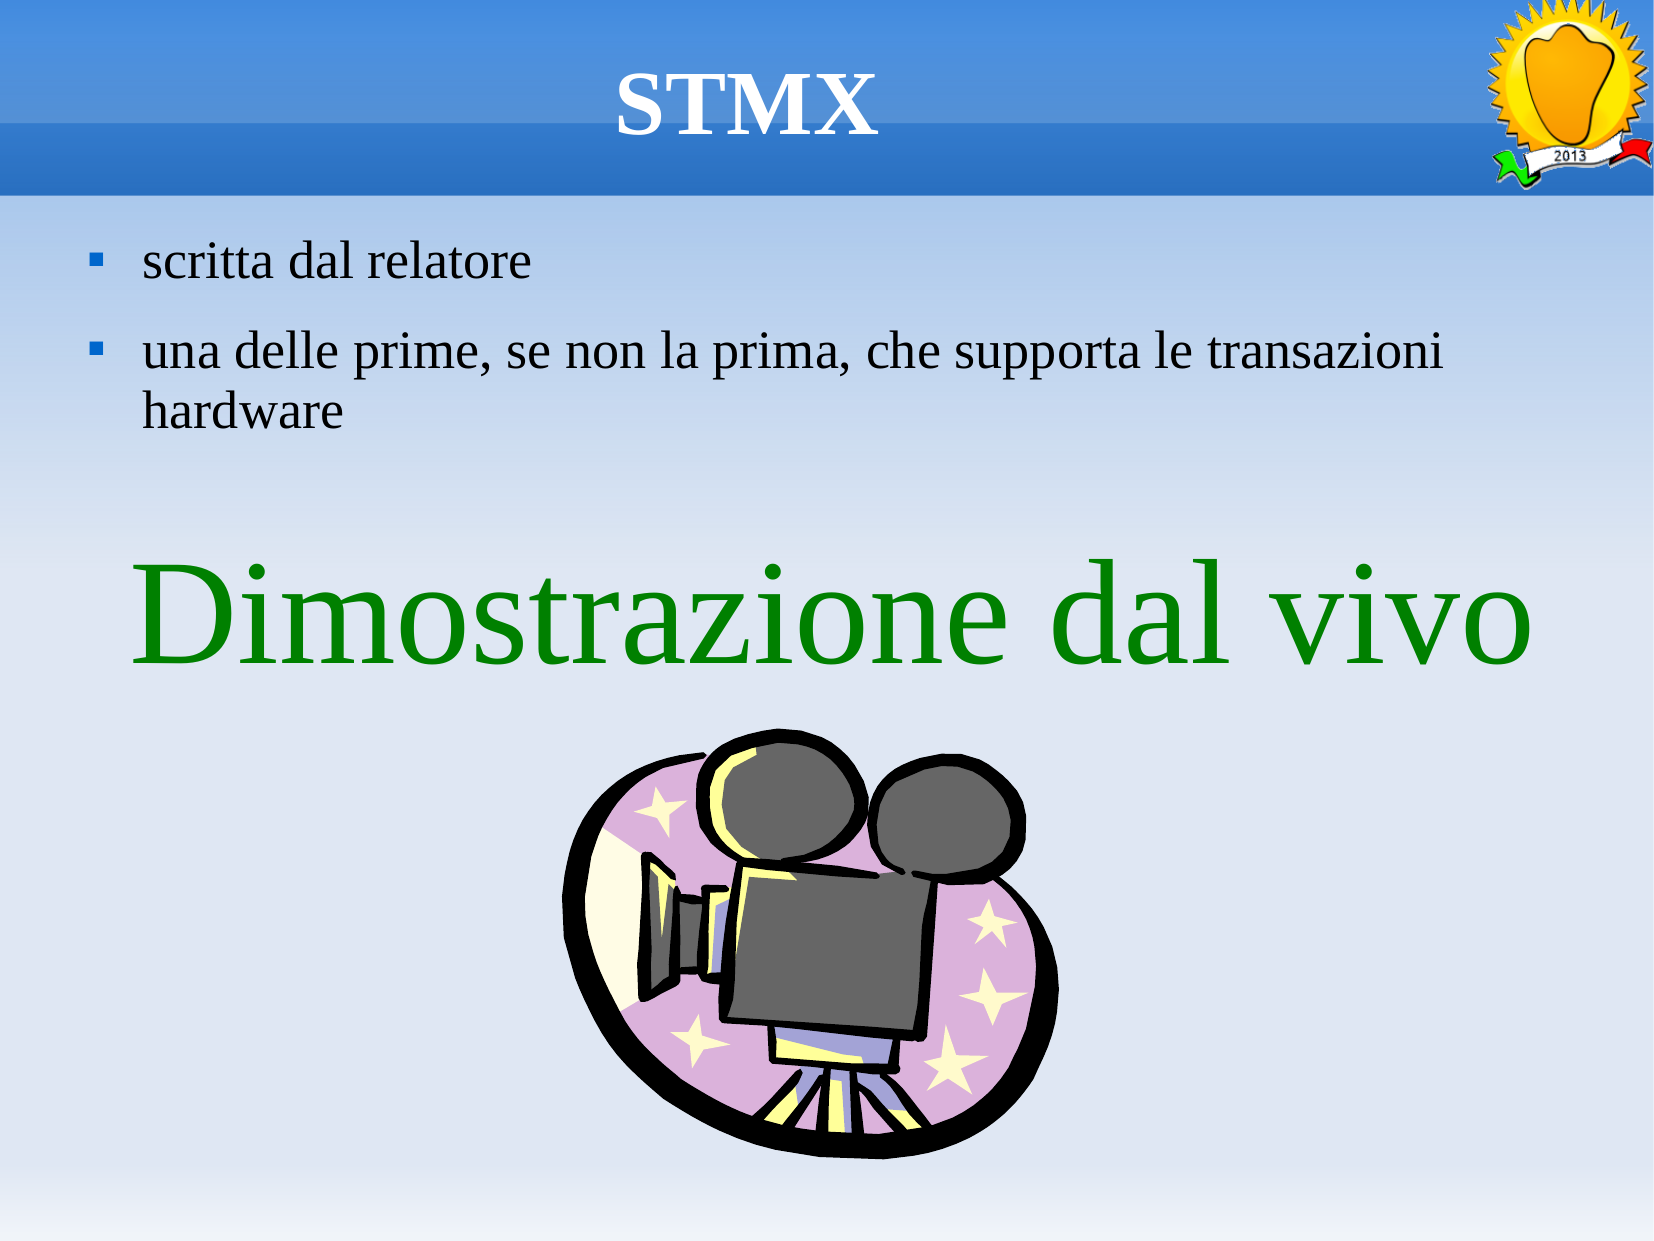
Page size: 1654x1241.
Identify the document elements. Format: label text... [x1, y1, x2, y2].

picture [0, 0, 1654, 1241]
text_box scritta dal relatore una delle prime, se non la prima, che supporta le transazioni hardware Dimostrazione dal vivo [71, 230, 1595, 696]
title STMX [76, 7, 1418, 200]
